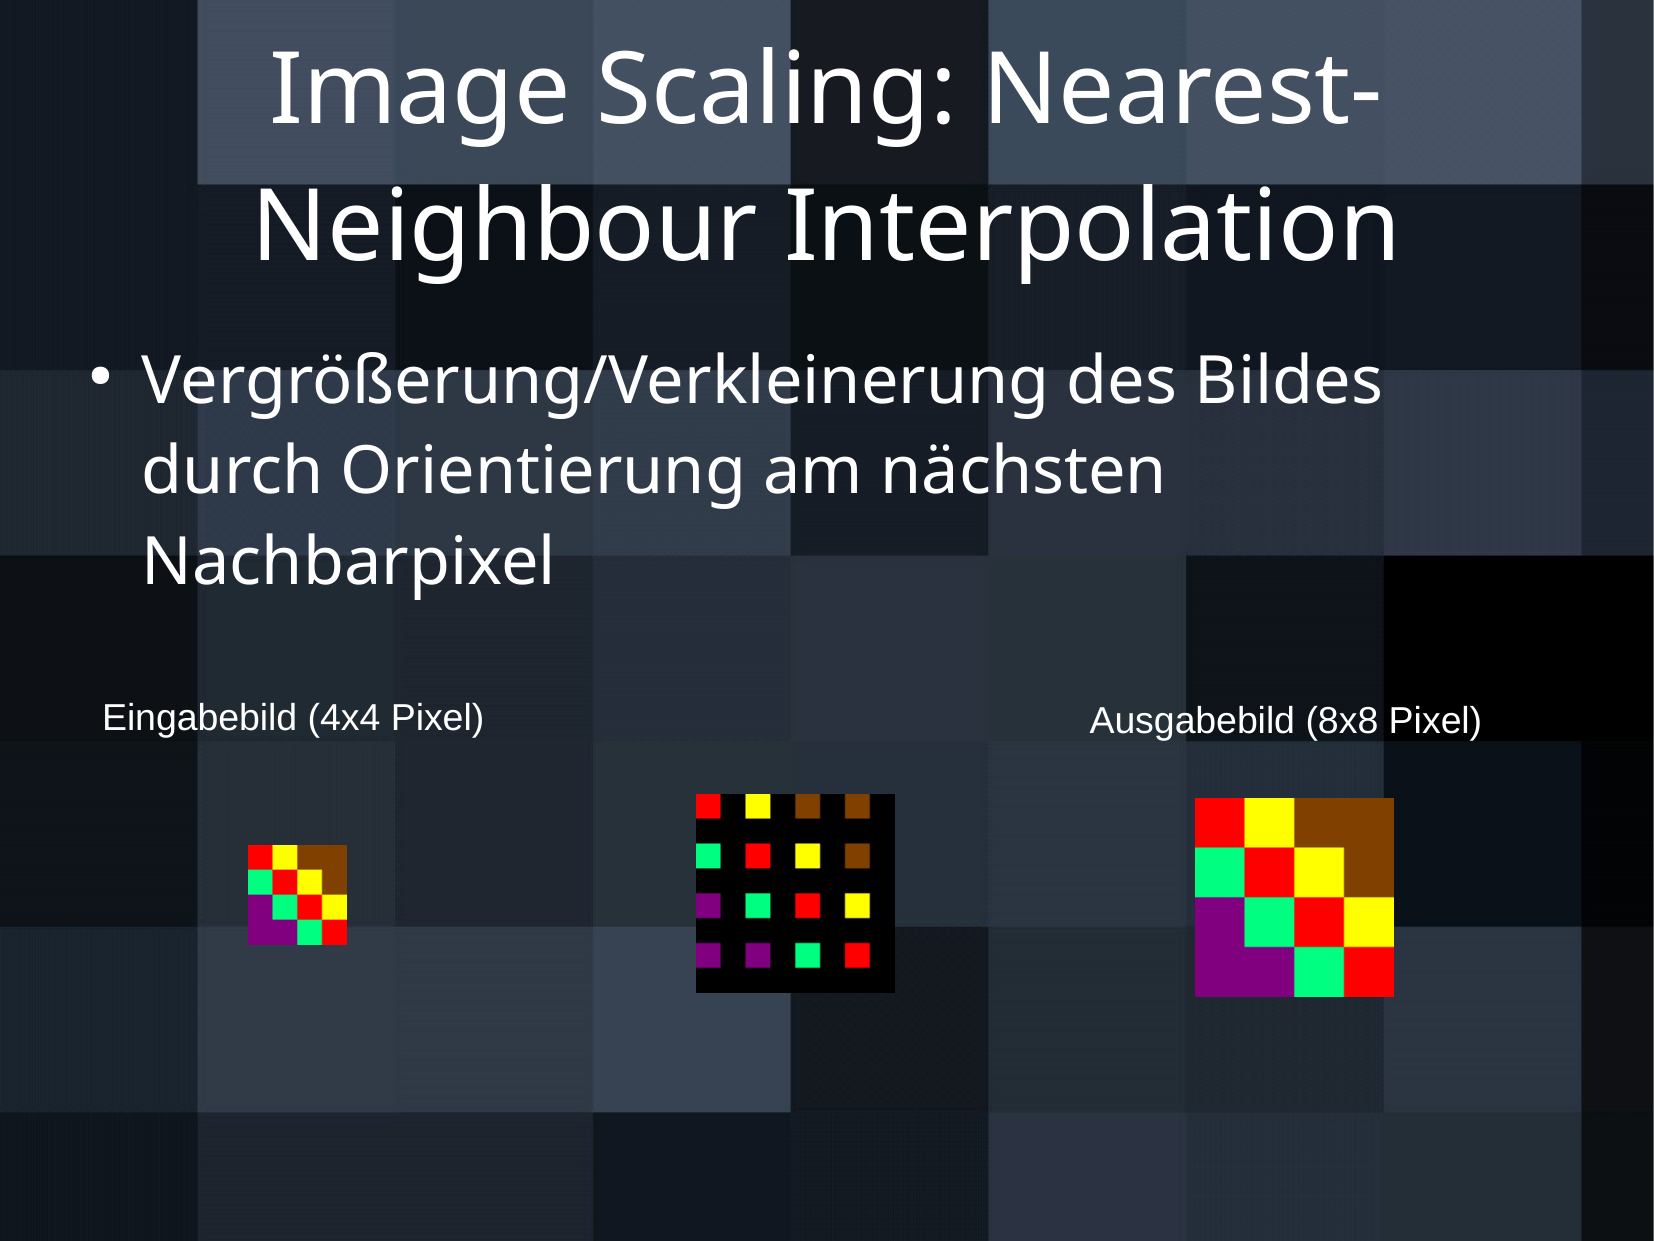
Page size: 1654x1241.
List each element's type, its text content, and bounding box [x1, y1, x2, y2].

text_box Ausgabebild (8x8 Pixel) [1074, 692, 1501, 750]
picture [0, 0, 1654, 1241]
title Image Scaling: Nearest-Neighbour Interpolation [82, 31, 1571, 275]
text_box Eingabebild (4x4 Pixel) [87, 689, 508, 747]
list Vergrößerung/Verkleinerung des Bildes durch Orientierung am nächsten Nachbarpixel [70, 331, 1560, 1193]
